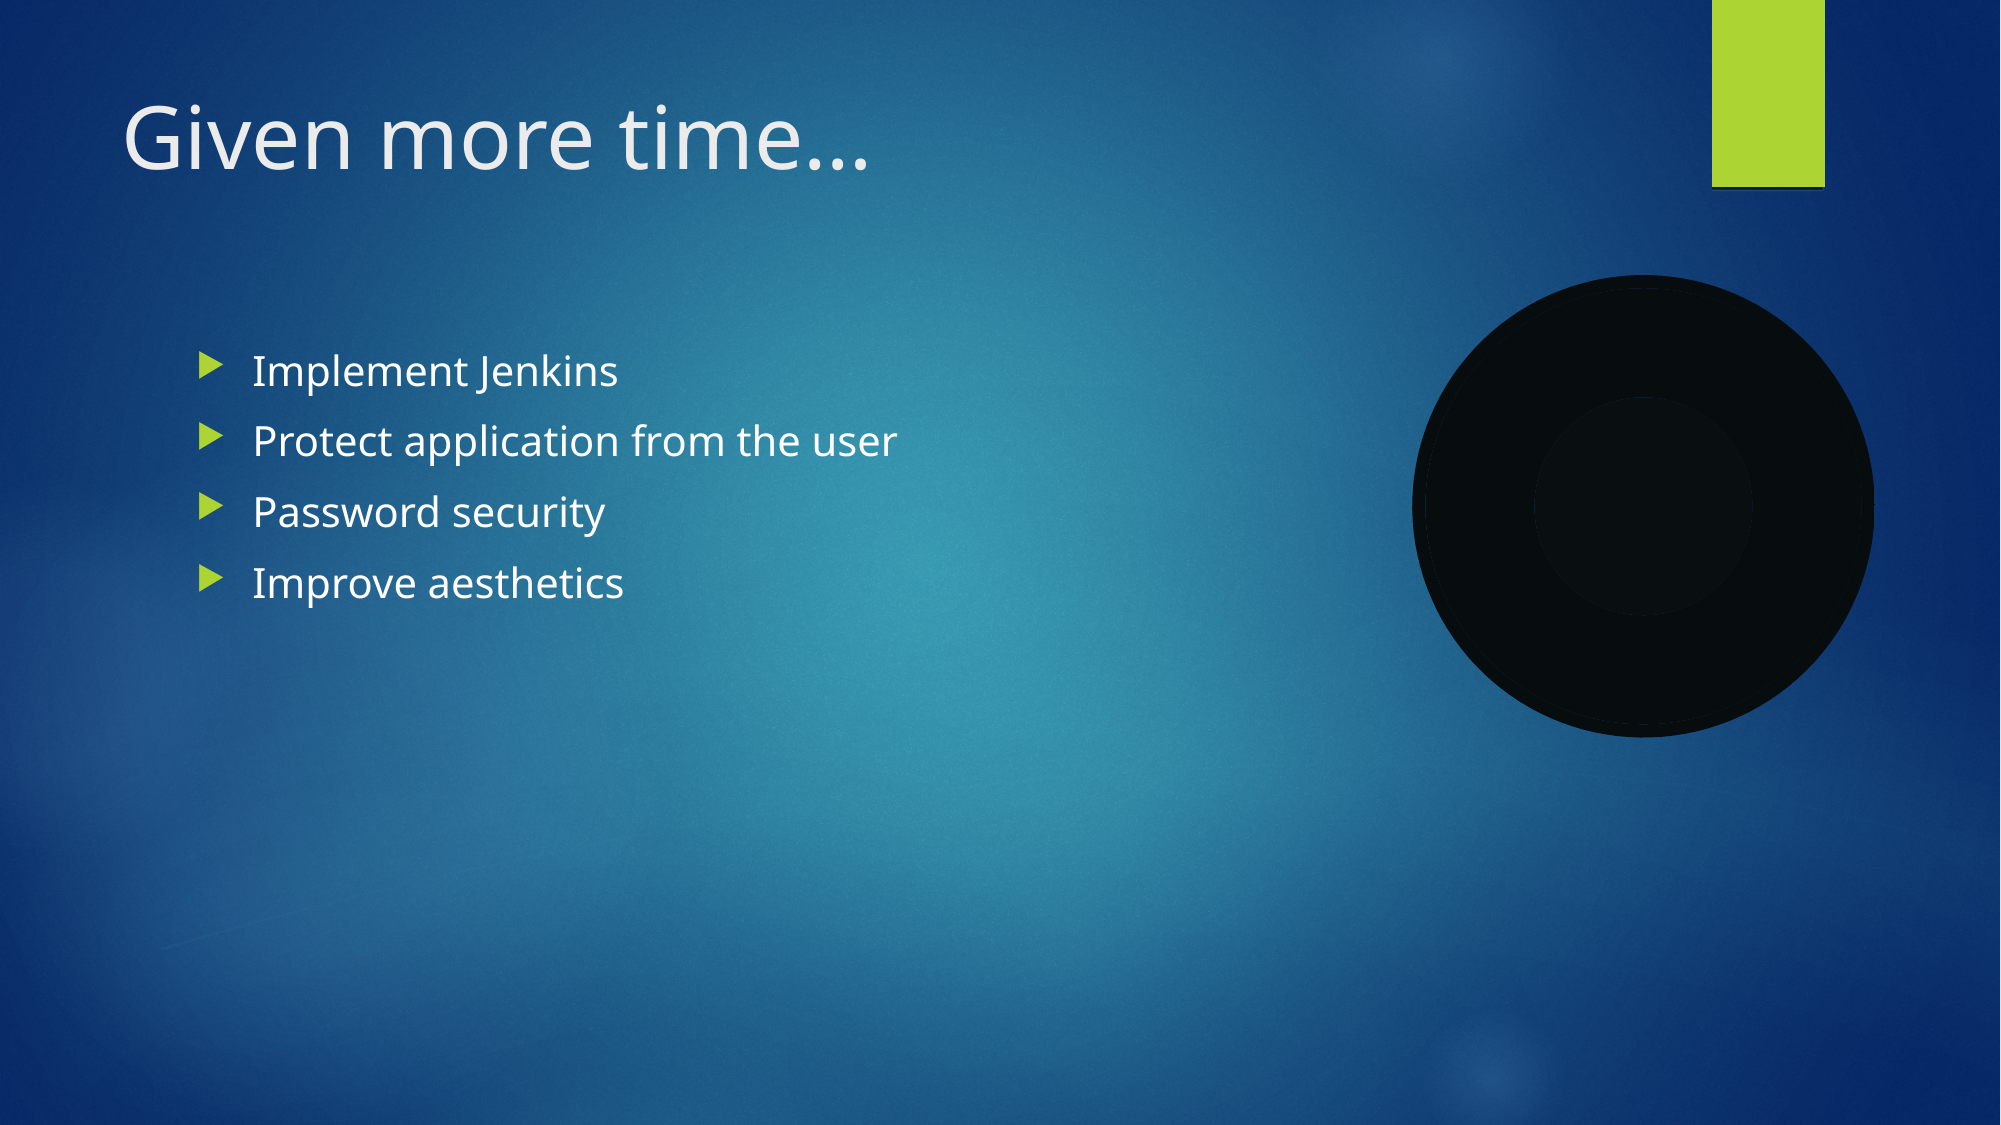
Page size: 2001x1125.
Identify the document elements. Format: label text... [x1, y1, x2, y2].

title Given more time… [106, 74, 1649, 305]
list Implement Jenkins Protect application from the user Password security Improve aesthetics [181, 336, 1649, 1026]
